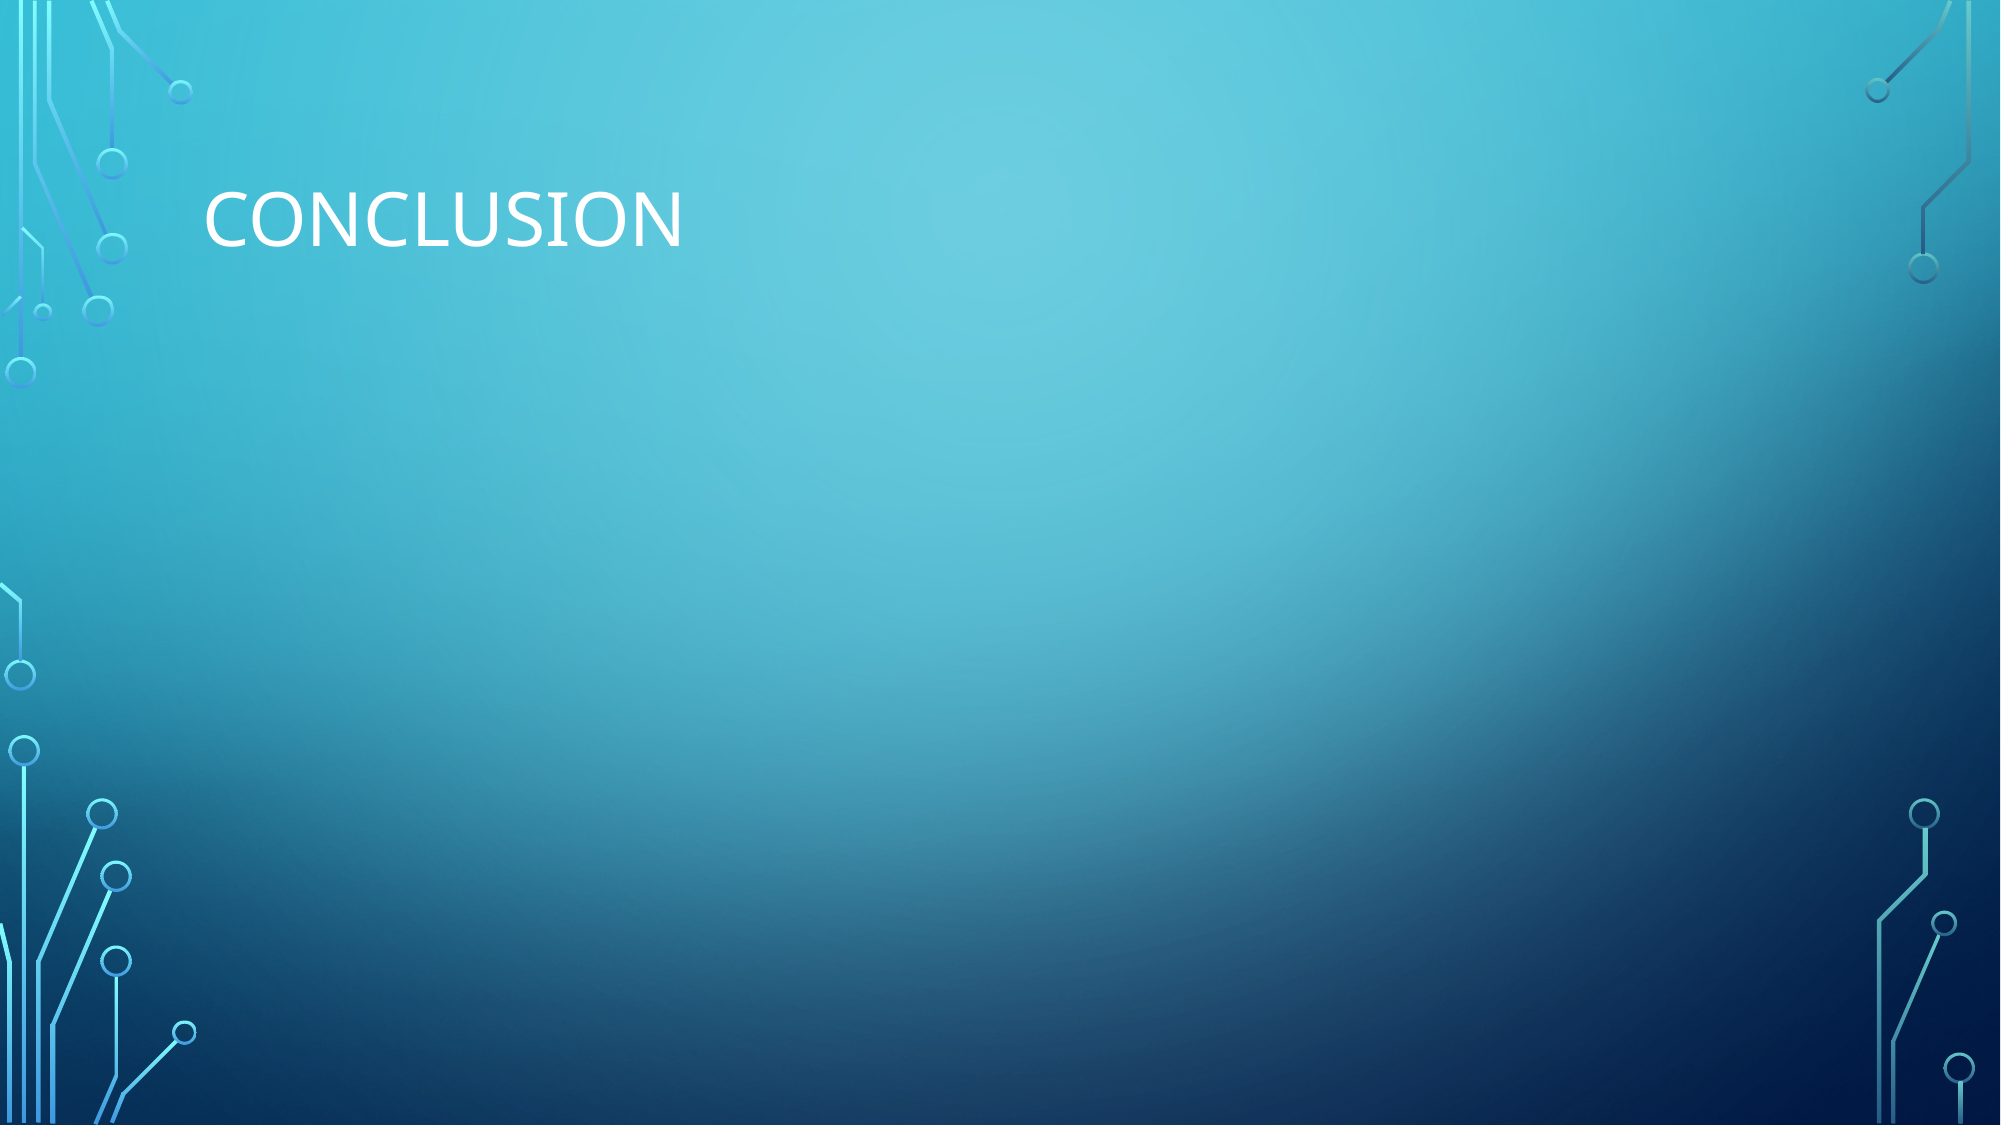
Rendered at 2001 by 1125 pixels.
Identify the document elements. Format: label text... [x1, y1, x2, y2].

title Conclusion [187, 101, 1813, 344]
